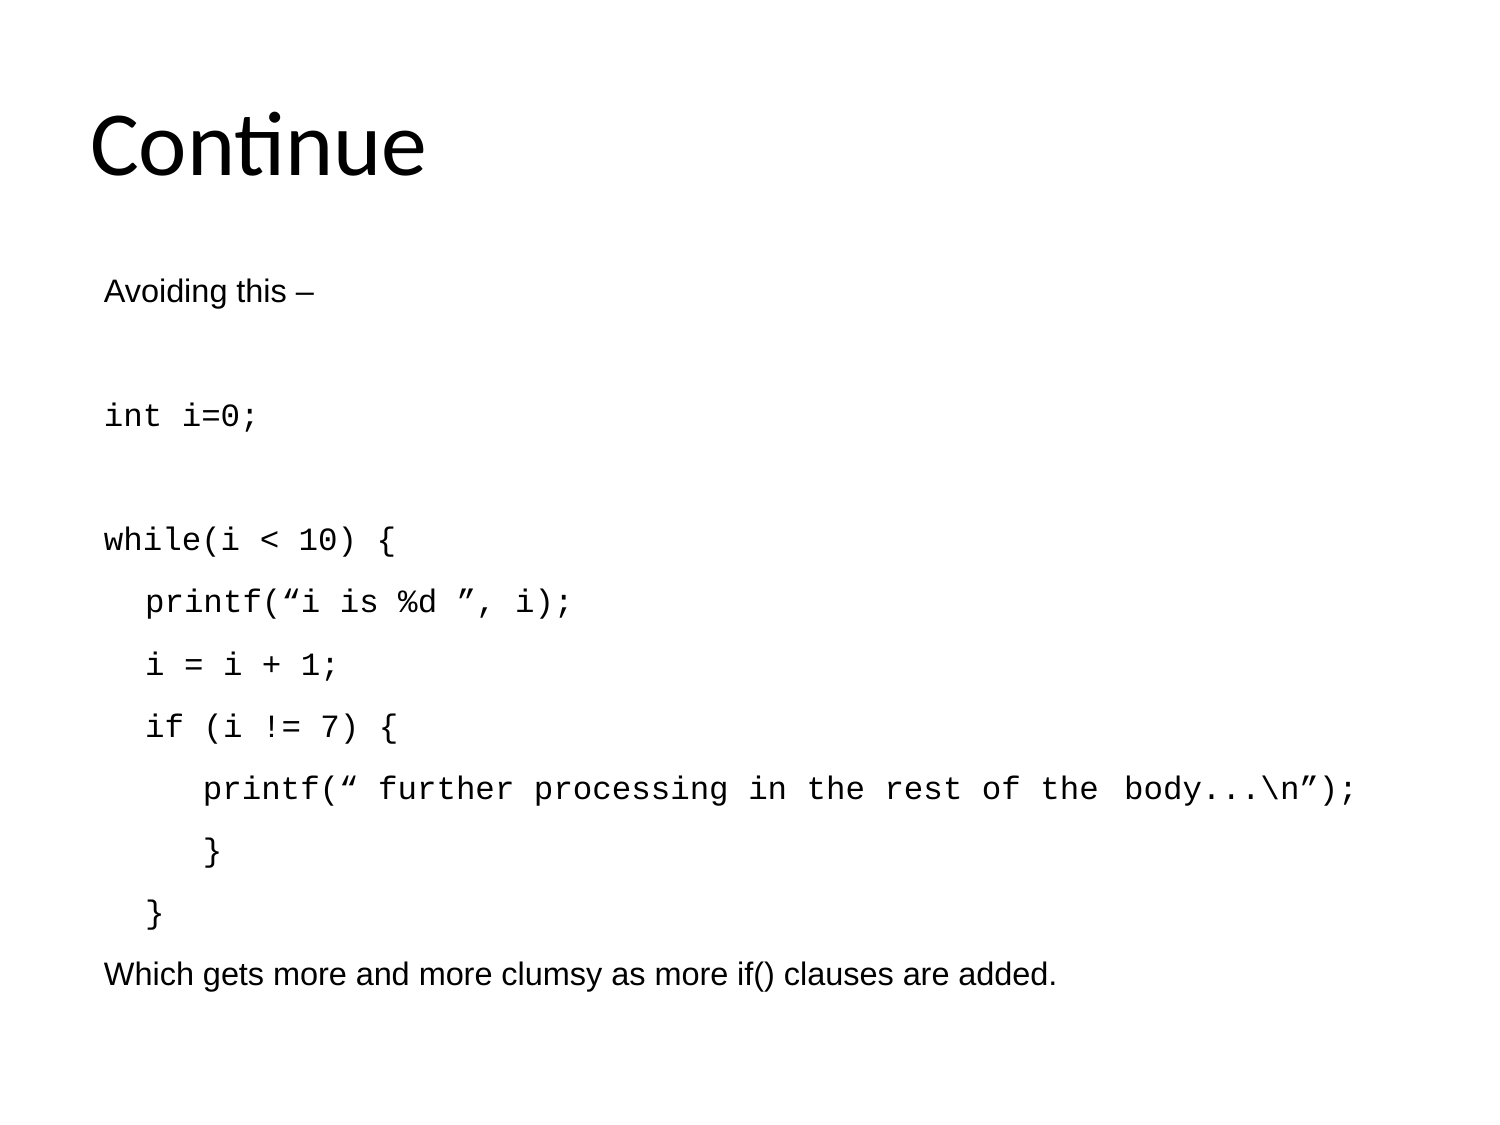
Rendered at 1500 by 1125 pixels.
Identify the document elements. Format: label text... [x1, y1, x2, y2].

title Continue [75, 45, 1425, 233]
list Avoiding this – int i=0; while(i < 10) { printf(“i is %d ”, i); i = i + 1; if (i != 7) { printf(“ further processing in the rest of the body...\n”); } } Which gets more and more clumsy as more if() clauses are added. [75, 262, 1425, 1005]
